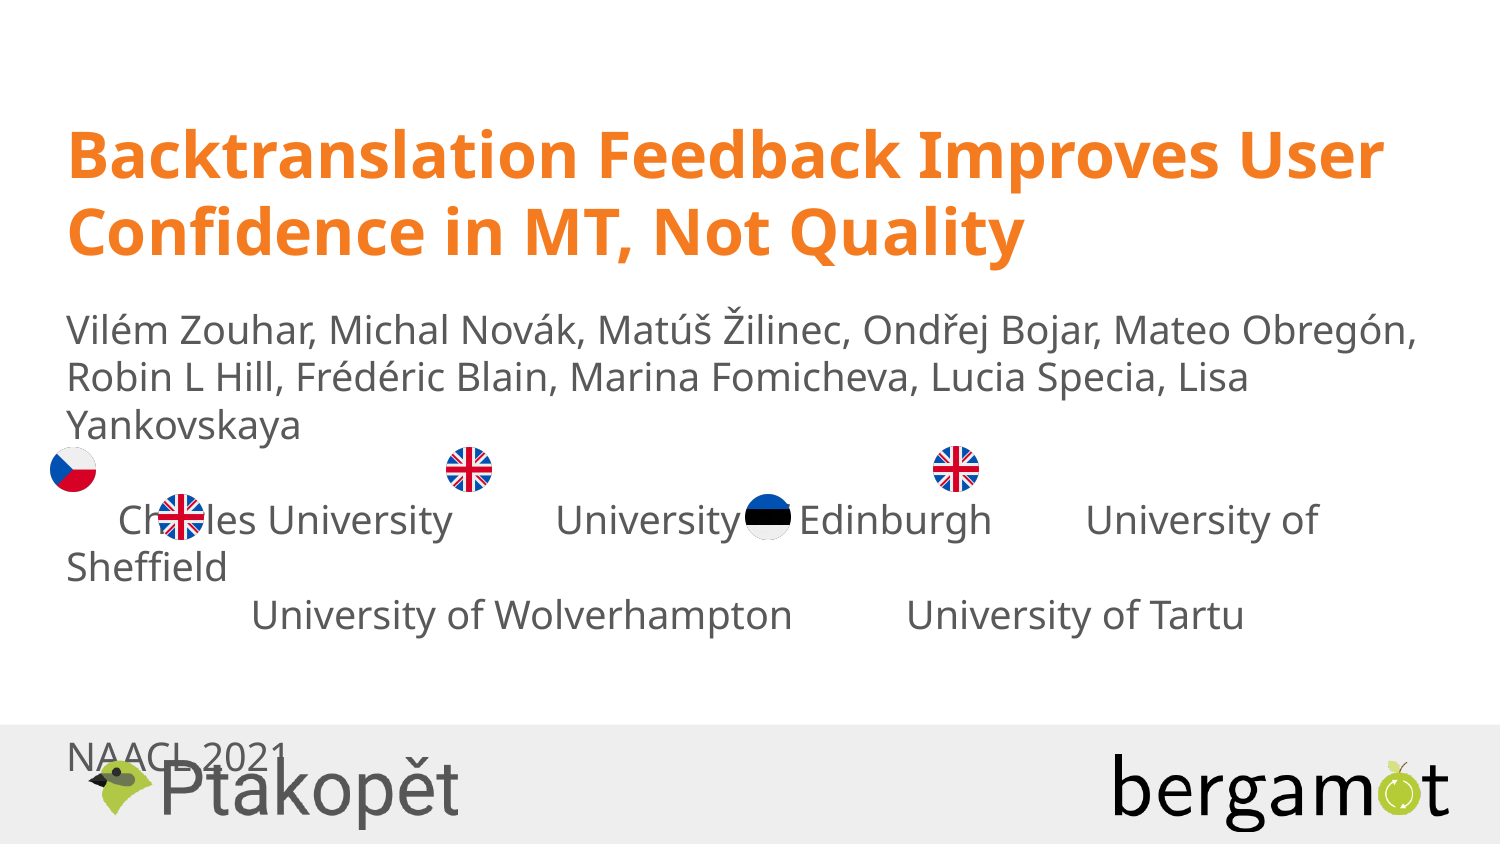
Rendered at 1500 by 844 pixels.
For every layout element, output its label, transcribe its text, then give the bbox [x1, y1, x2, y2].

picture [745, 494, 791, 540]
picture [933, 446, 979, 492]
picture [446, 447, 492, 493]
picture [158, 494, 204, 540]
subtitle Vilém Zouhar, Michal Novák, Matúš Žilinec, Ondřej Bojar, Mateo Obregón, Robin L Hill, Frédéric Blain, Marina Fomicheva, Lucia Specia, Lisa Yankovskaya Charles University University of Edinburgh University of Sheffield University of Wolverhampton University of Tartu NAACL 2021 [51, 289, 1449, 569]
picture [88, 757, 458, 830]
picture [50, 447, 96, 493]
picture [1115, 754, 1449, 832]
title Backtranslation Feedback Improves User Confidence in MT, Not Quality [51, 124, 1449, 284]
